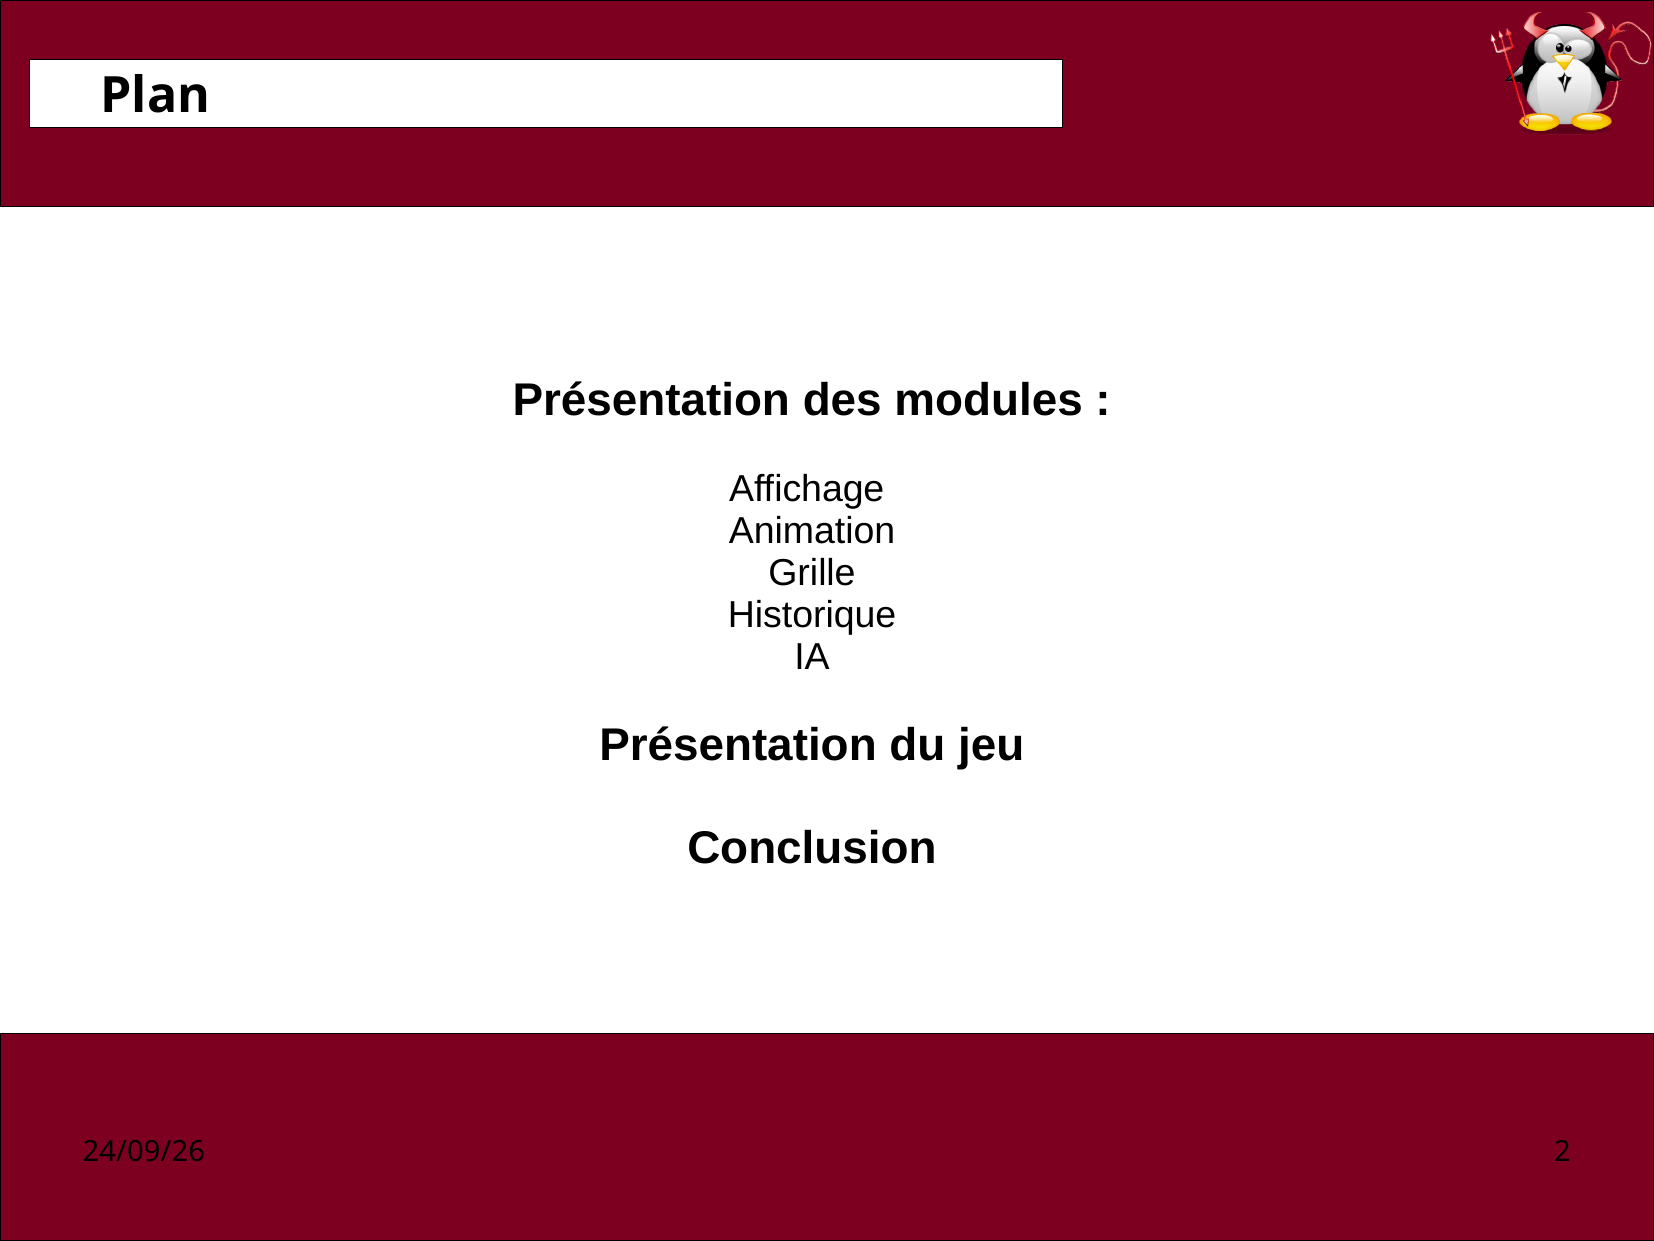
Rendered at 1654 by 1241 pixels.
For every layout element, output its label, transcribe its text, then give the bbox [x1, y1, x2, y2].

picture [0, 207, 1654, 1033]
text_box Plan [29, 59, 1063, 122]
text_box Présentation des modules : Affichage Animation Grille Historique IA Présentation du jeu Conclusion [295, 324, 1329, 928]
picture [1476, 0, 1654, 178]
